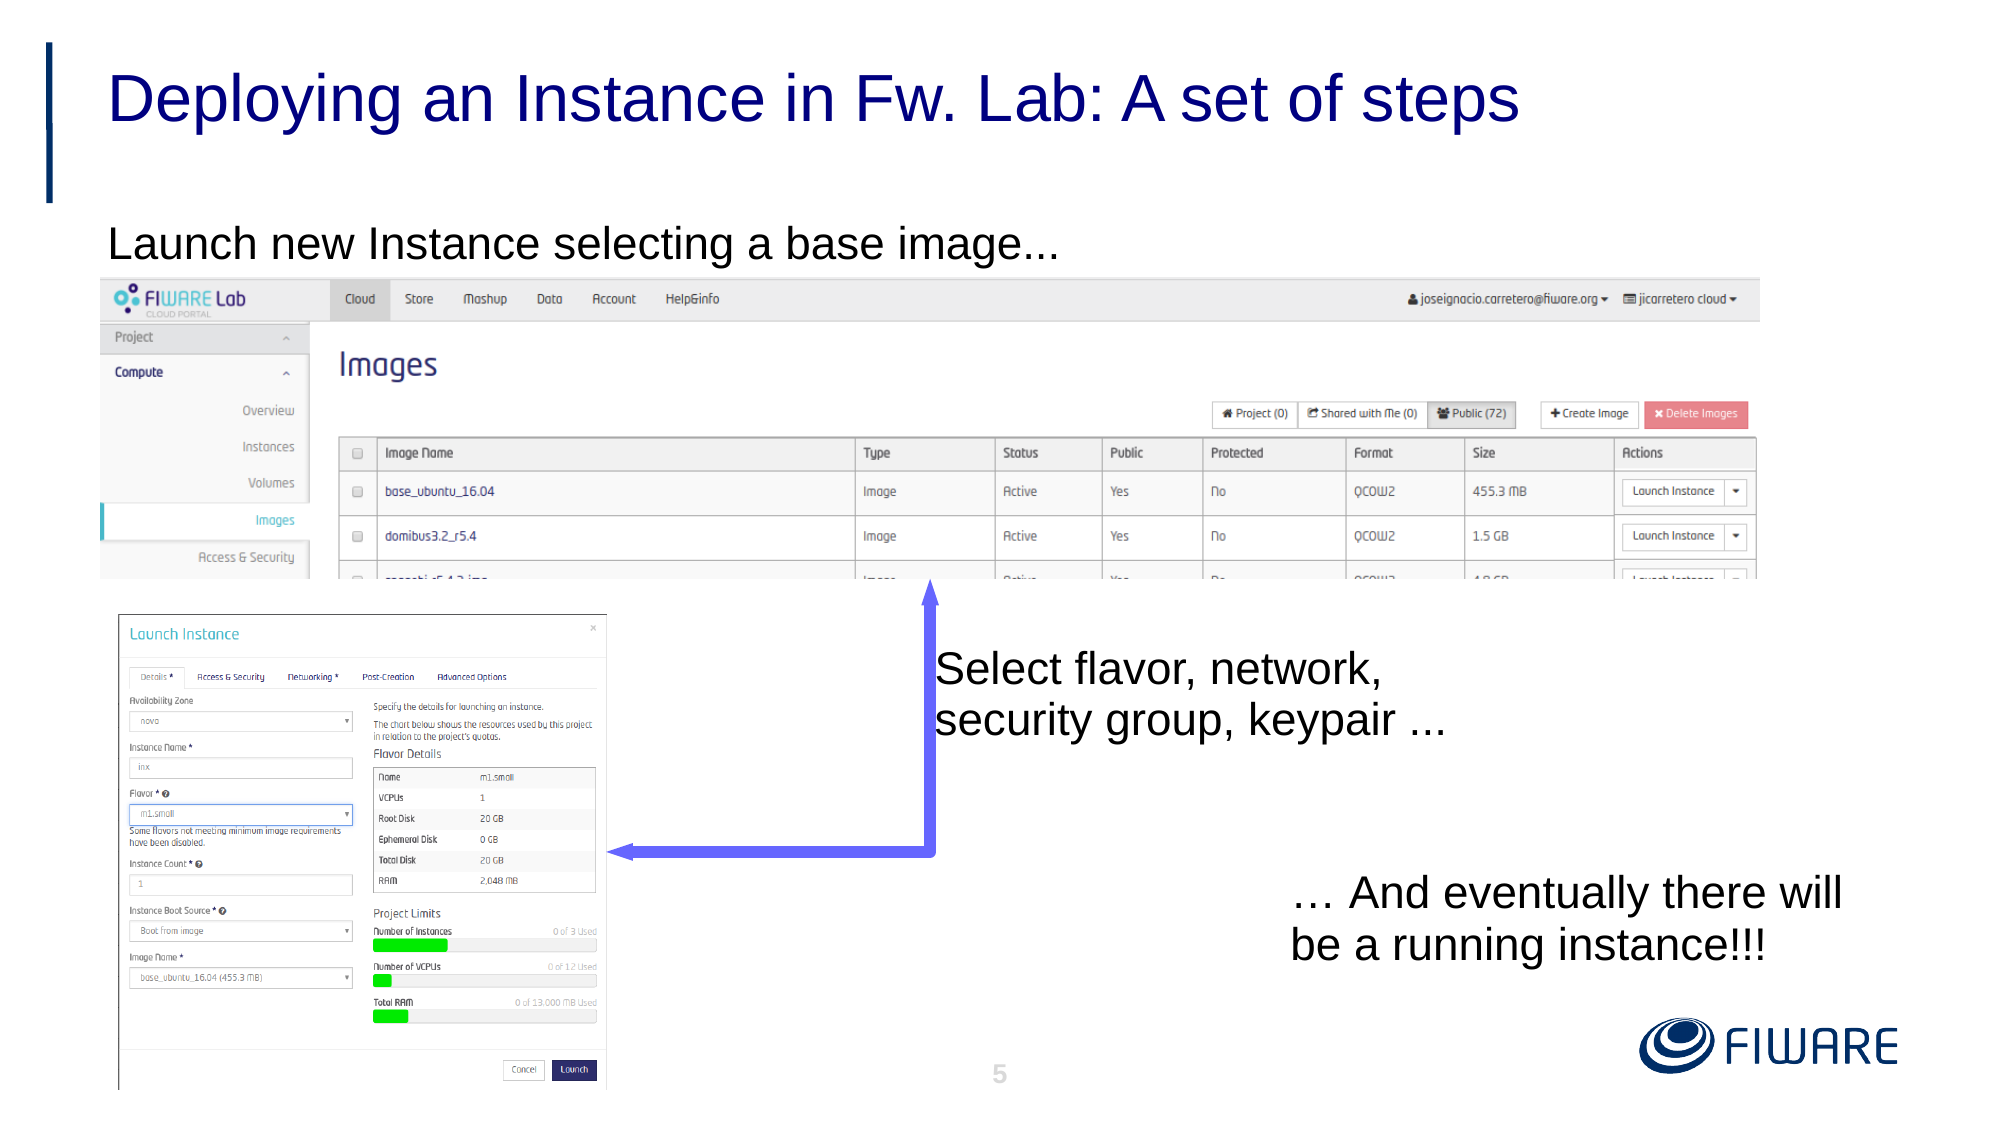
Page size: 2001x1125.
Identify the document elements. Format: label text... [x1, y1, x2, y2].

text_box … And eventually there will be a running instance!!! [1275, 859, 1892, 993]
picture [1635, 1012, 1905, 1077]
picture [118, 614, 607, 1090]
text_box Launch new Instance selecting a base image... [92, 210, 1371, 284]
text_box Select flavor, network, security group, keypair ... [936, 635, 1536, 768]
slide_number <number> [887, 1042, 1113, 1103]
picture [100, 277, 1760, 579]
title Deploying an Instance in Fw. Lab: A set of steps [92, 47, 1704, 201]
